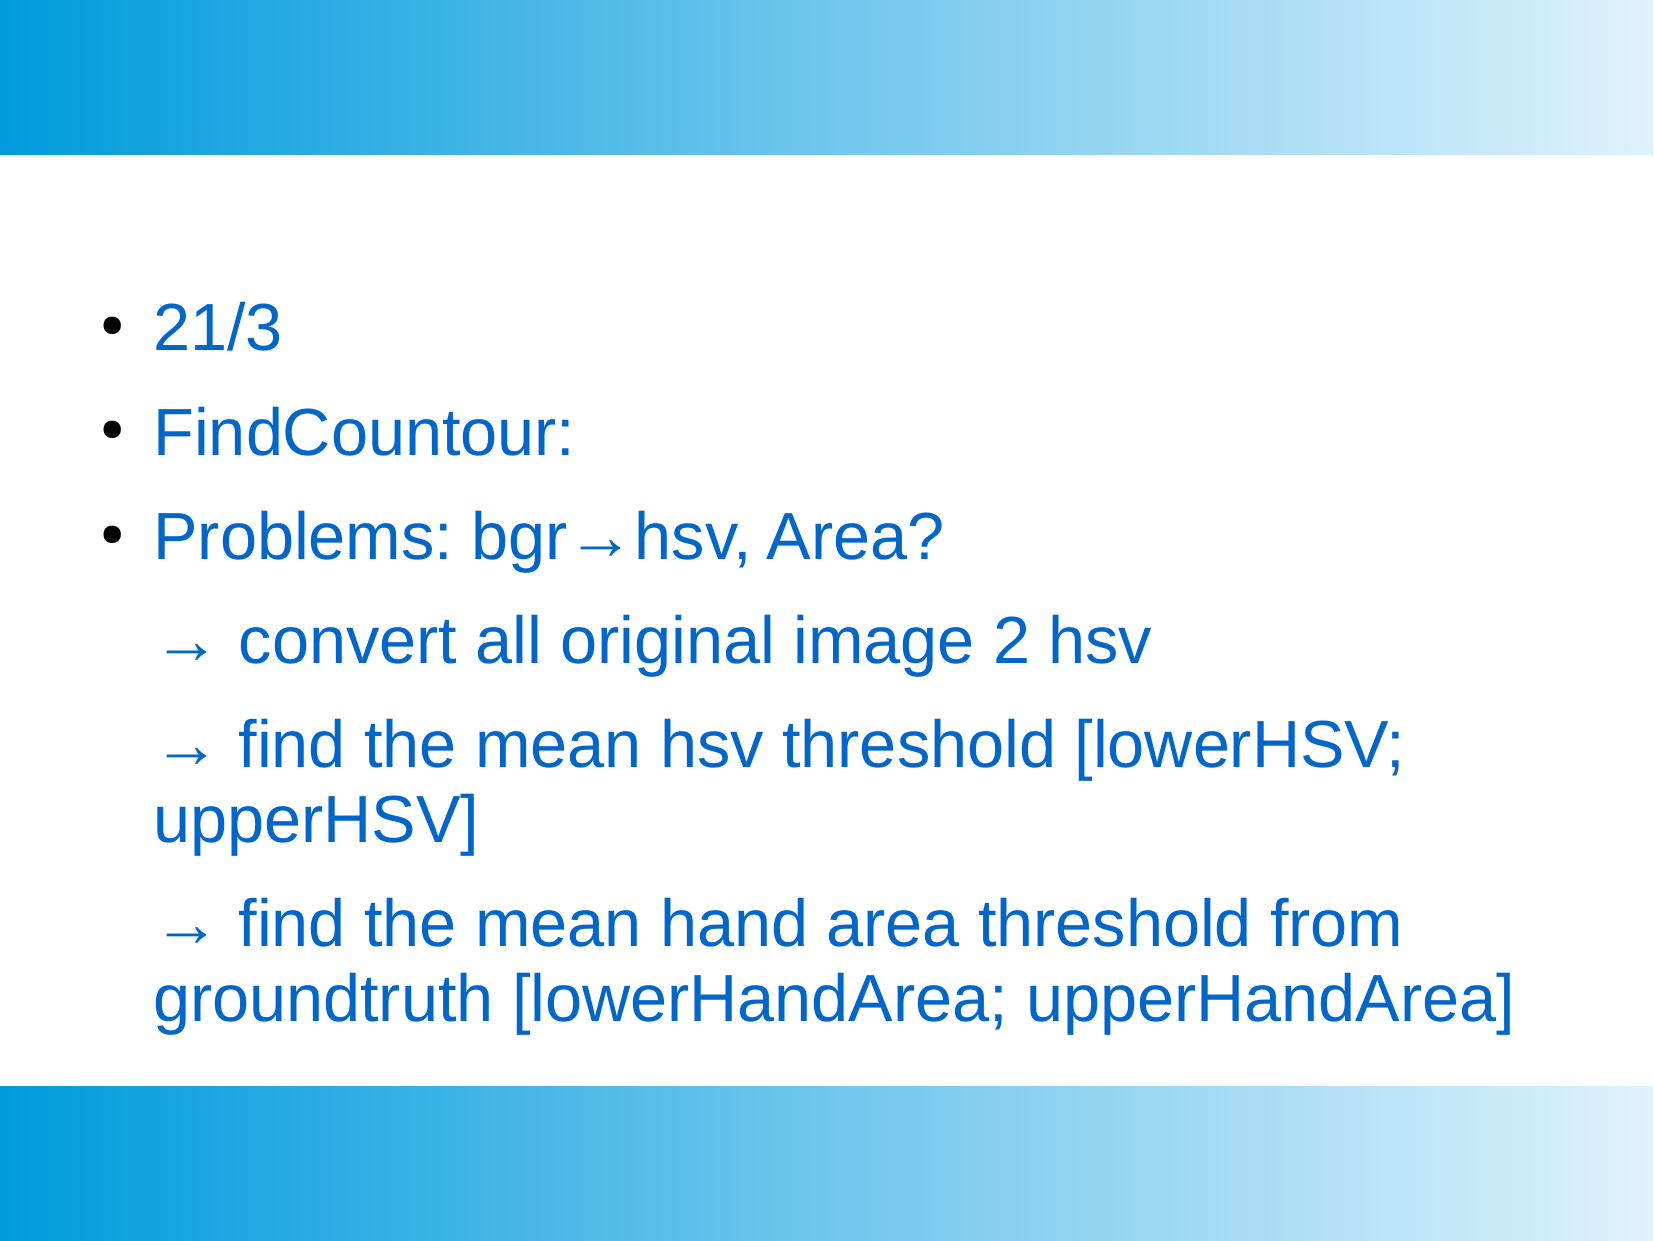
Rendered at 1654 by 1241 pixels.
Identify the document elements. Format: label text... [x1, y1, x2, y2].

list 21/3 FindCountour: Problems: bgr→hsv, Area? → convert all original image 2 hsv → find the mean hsv threshold [lowerHSV; upperHSV] → find the mean hand area threshold from groundtruth [lowerHandArea; upperHandArea] [82, 290, 1571, 1010]
